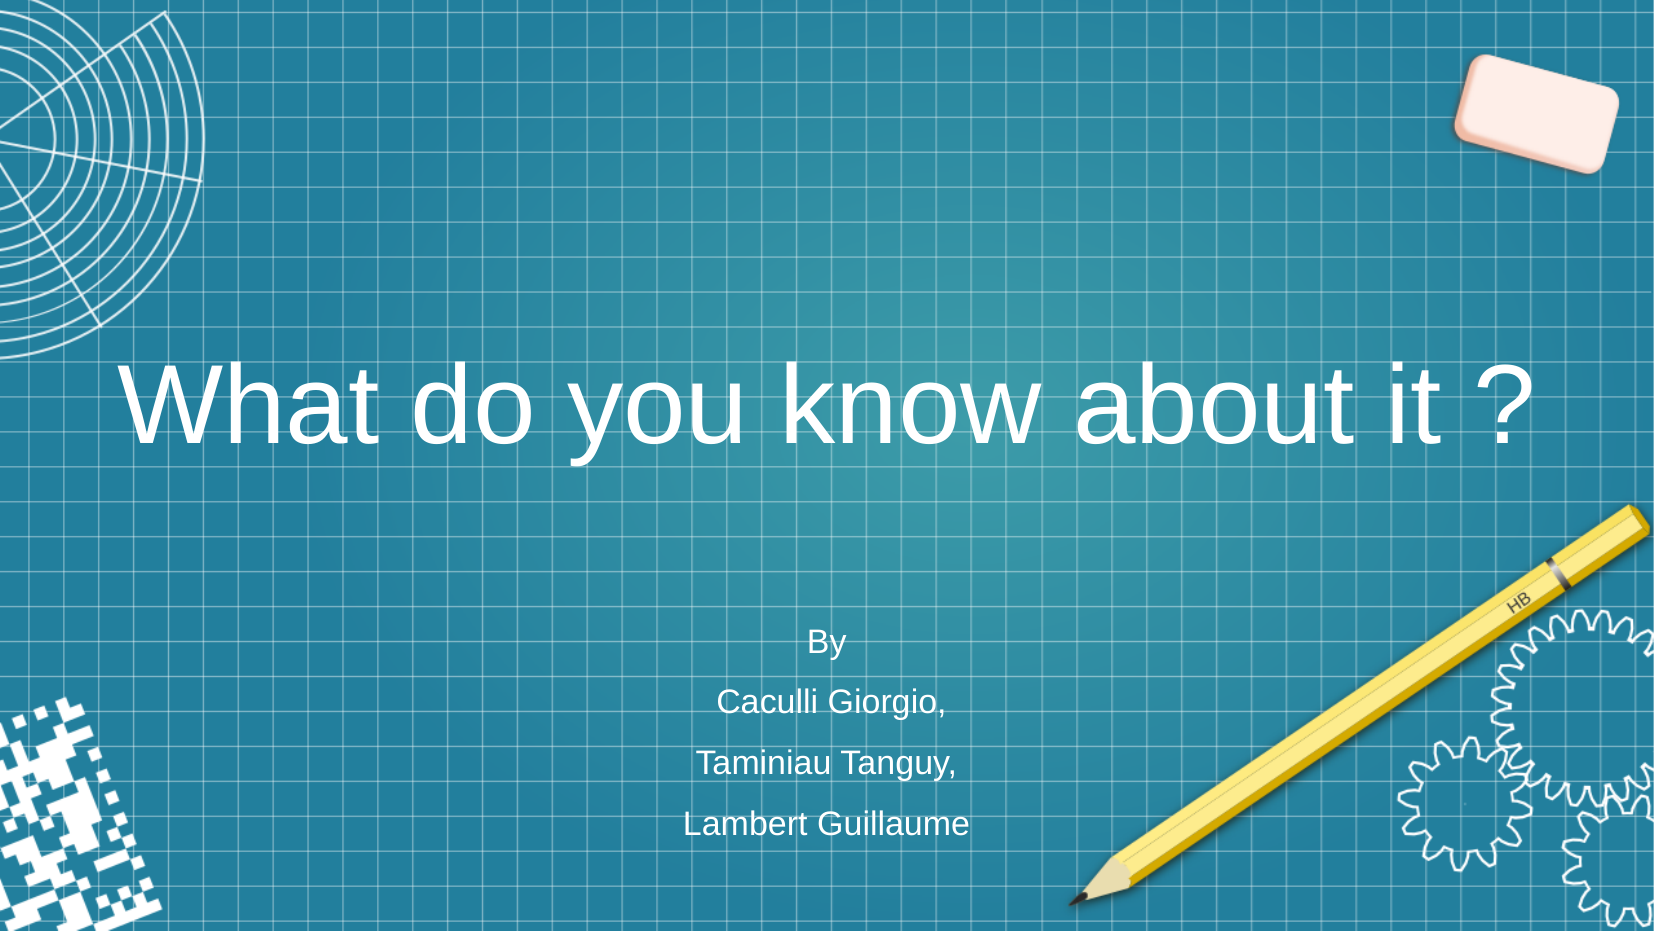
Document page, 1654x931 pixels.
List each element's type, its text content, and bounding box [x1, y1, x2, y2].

title What do you know about it ? [82, 265, 1571, 532]
subtitle By Caculli Giorgio, Taminiau Tanguy, Lambert Guillaume [82, 619, 1571, 843]
picture [0, 0, 1654, 931]
